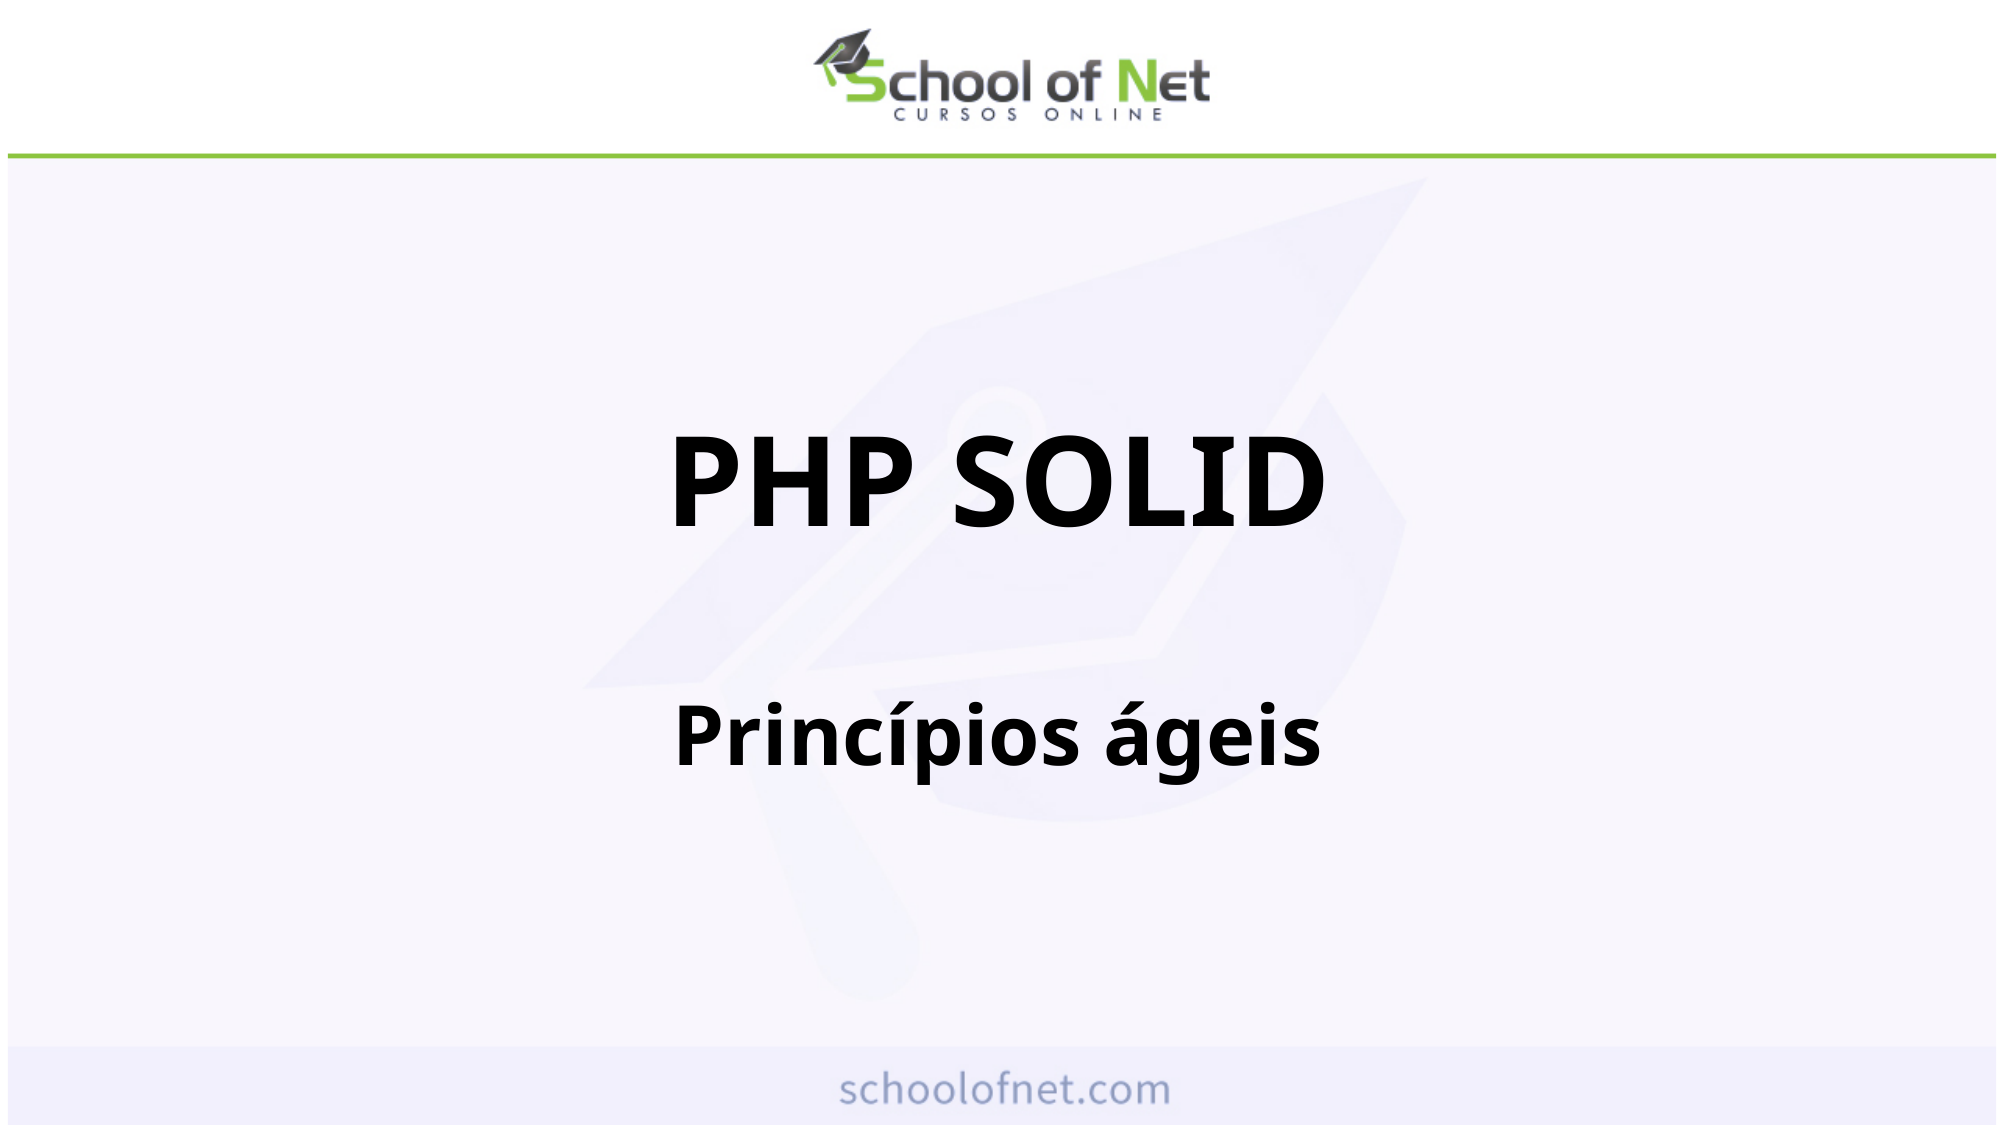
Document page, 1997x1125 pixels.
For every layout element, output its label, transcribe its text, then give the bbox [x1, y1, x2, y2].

picture [7, 5, 1997, 1125]
title PHP SOLID Princípios ágeis [99, 413, 1897, 770]
